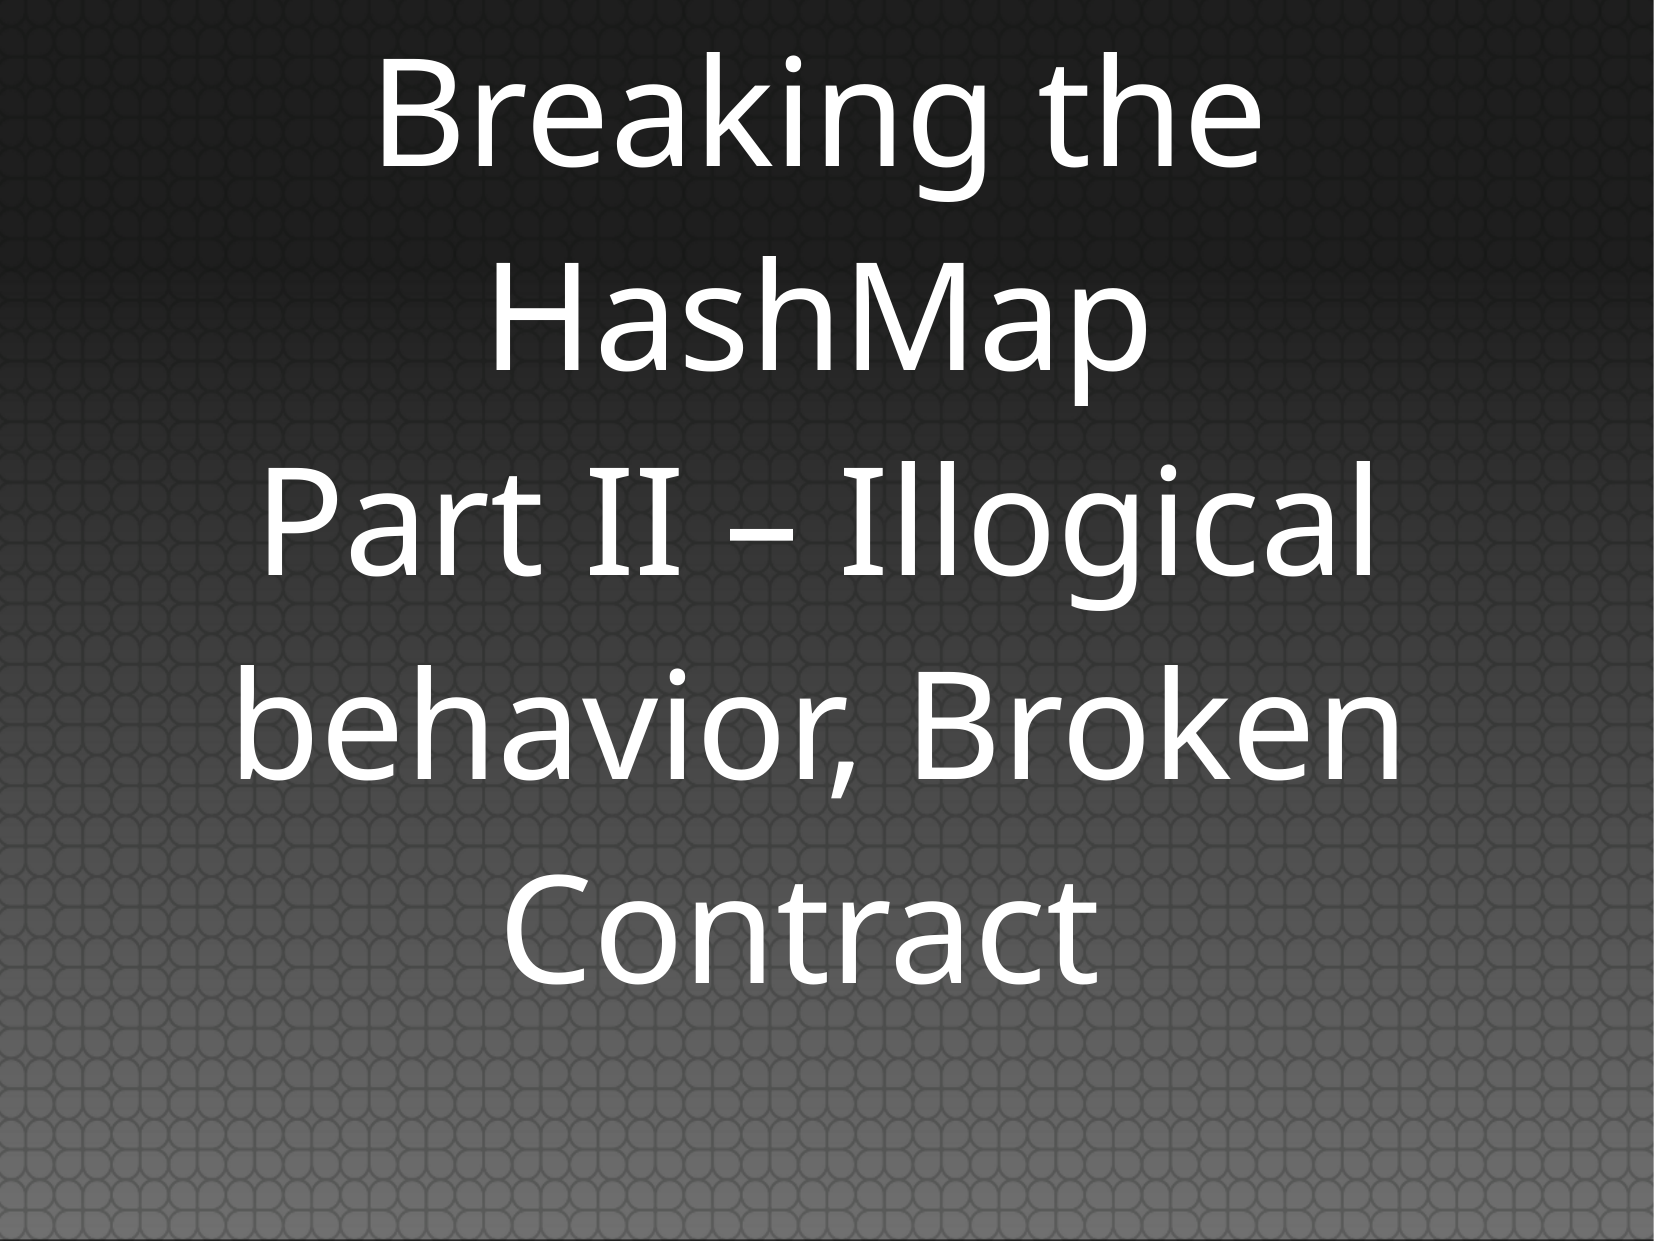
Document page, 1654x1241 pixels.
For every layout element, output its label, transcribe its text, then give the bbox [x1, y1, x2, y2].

picture [0, 0, 1654, 1241]
title Breaking the HashMap Part II – Illogical behavior, Broken Contract [75, 95, 1564, 1143]
